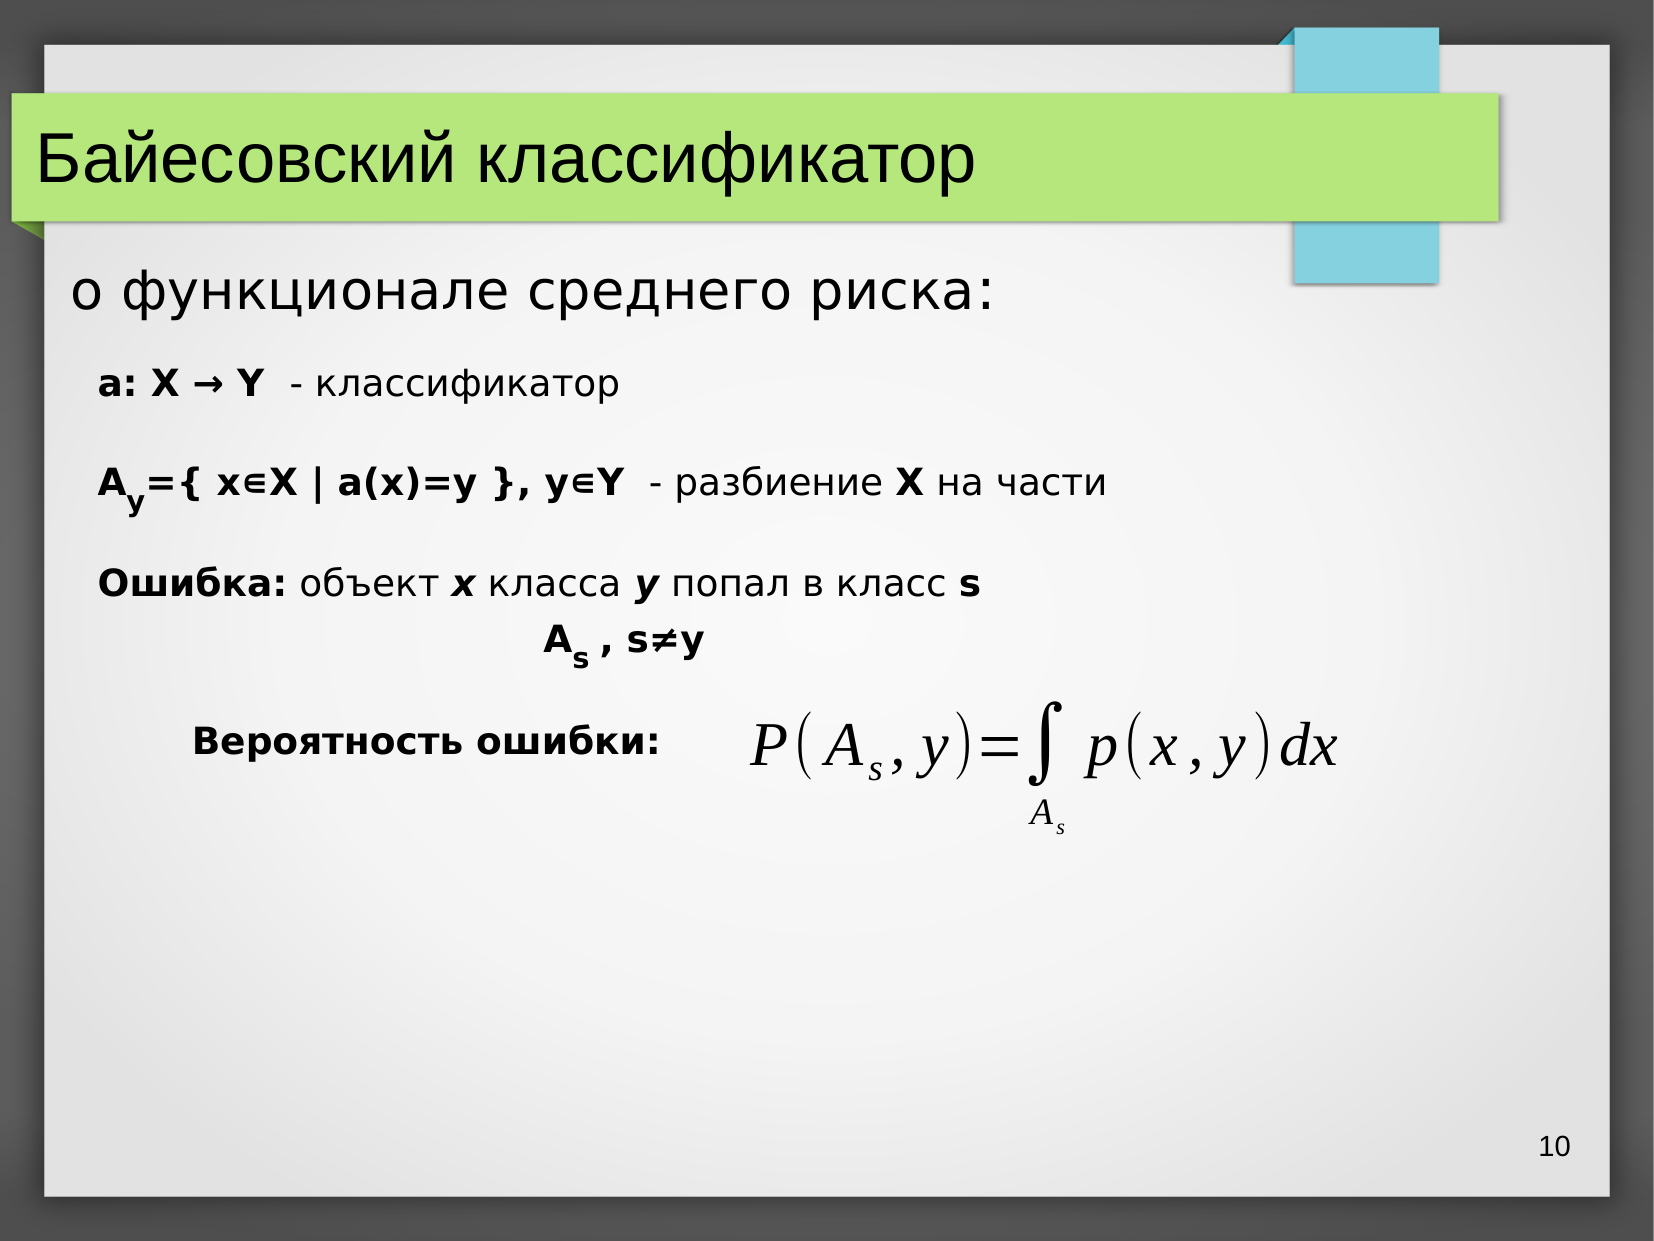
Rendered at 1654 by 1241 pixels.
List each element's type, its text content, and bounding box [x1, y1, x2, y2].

text_box Вероятность ошибки: [177, 712, 697, 863]
title Байесовский классификатор [35, 118, 1489, 199]
chart [741, 697, 1347, 839]
picture [0, 0, 1654, 1241]
text_box a: X → Y - классификатор Ay={ x∊X | a(x)=y }, y∊Y - разбиение Х на части Ошибка: объект x класса y попал в класс s As , s≠y [82, 354, 1465, 697]
title о функционале среднего риска: [70, 245, 1087, 325]
